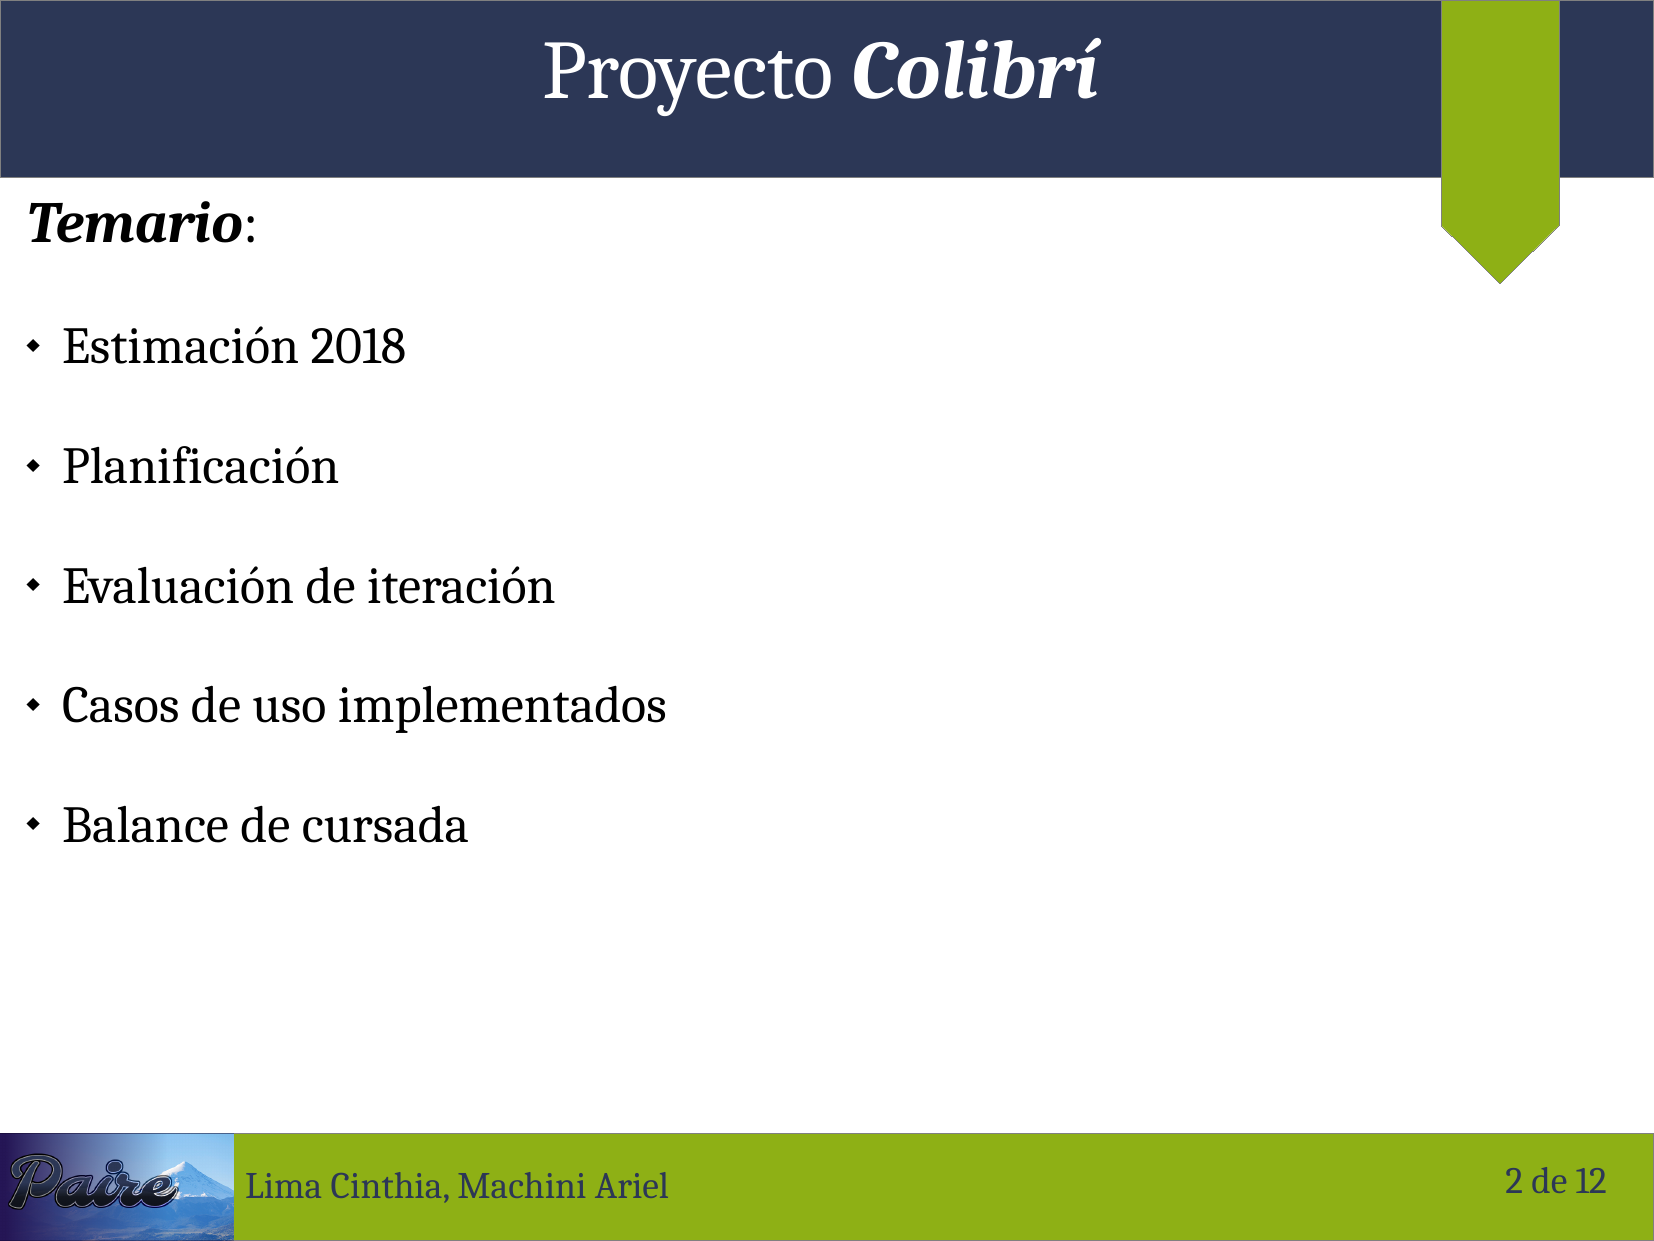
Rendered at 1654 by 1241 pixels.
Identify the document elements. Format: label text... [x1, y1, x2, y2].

text_box Temario: Estimación 2018 Planificación Evaluación de iteración Casos de uso implementados Balance de cursada [11, 183, 1607, 1117]
picture [0, 1133, 234, 1241]
text_box Lima Cinthia, Machini Ariel [234, 1157, 703, 1217]
text_box Proyecto Colibrí [342, 15, 1300, 130]
text_box [234, 1133, 1654, 1241]
text_box <number> de 12 [1482, 1152, 1648, 1241]
text_box [0, 0, 1654, 284]
